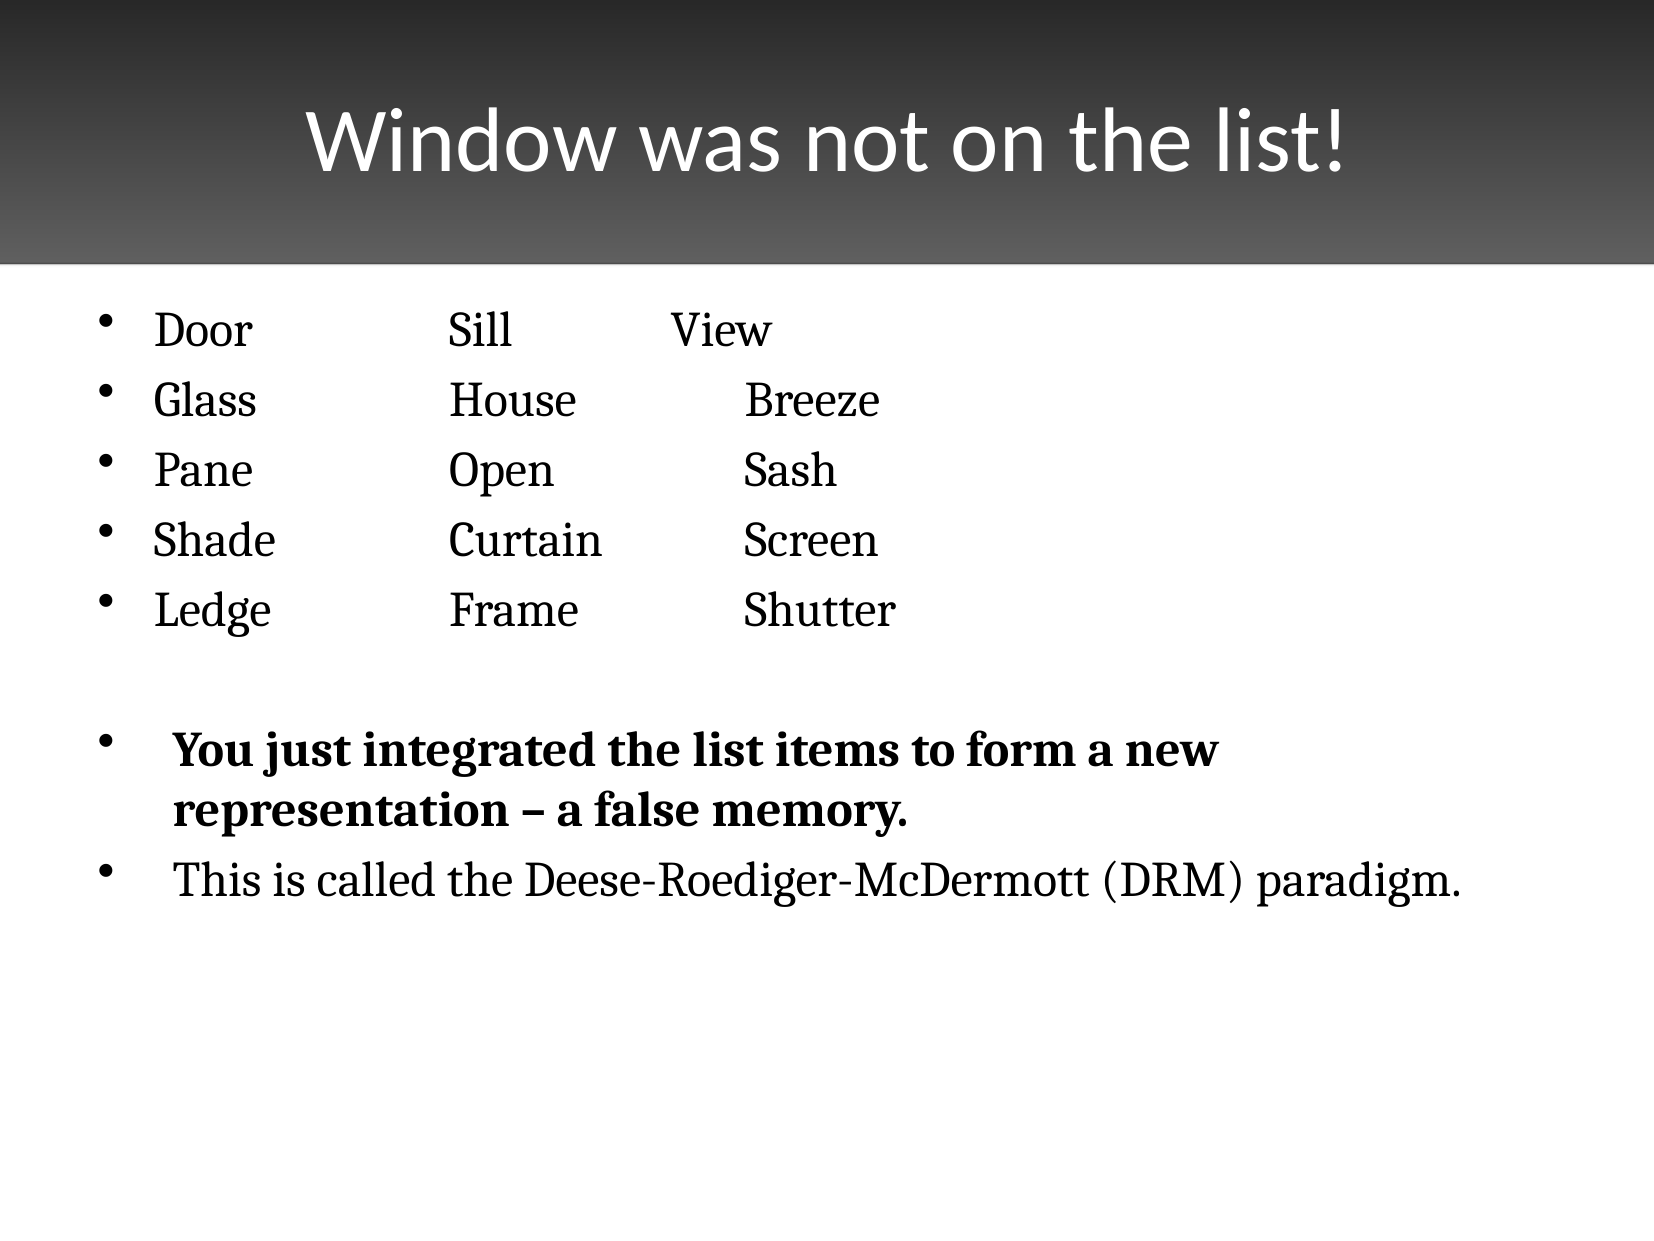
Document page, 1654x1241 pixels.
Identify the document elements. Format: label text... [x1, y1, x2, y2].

list Door Sill View Glass House Breeze Pane Open Sash Shade Curtain Screen Ledge Frame Shutter You just integrated the list items to form a new representation – a false memory. This is called the Deese-Roediger-McDermott (DRM) paradigm. [82, 289, 1571, 1108]
title Window was not on the list! [84, 26, 1573, 243]
